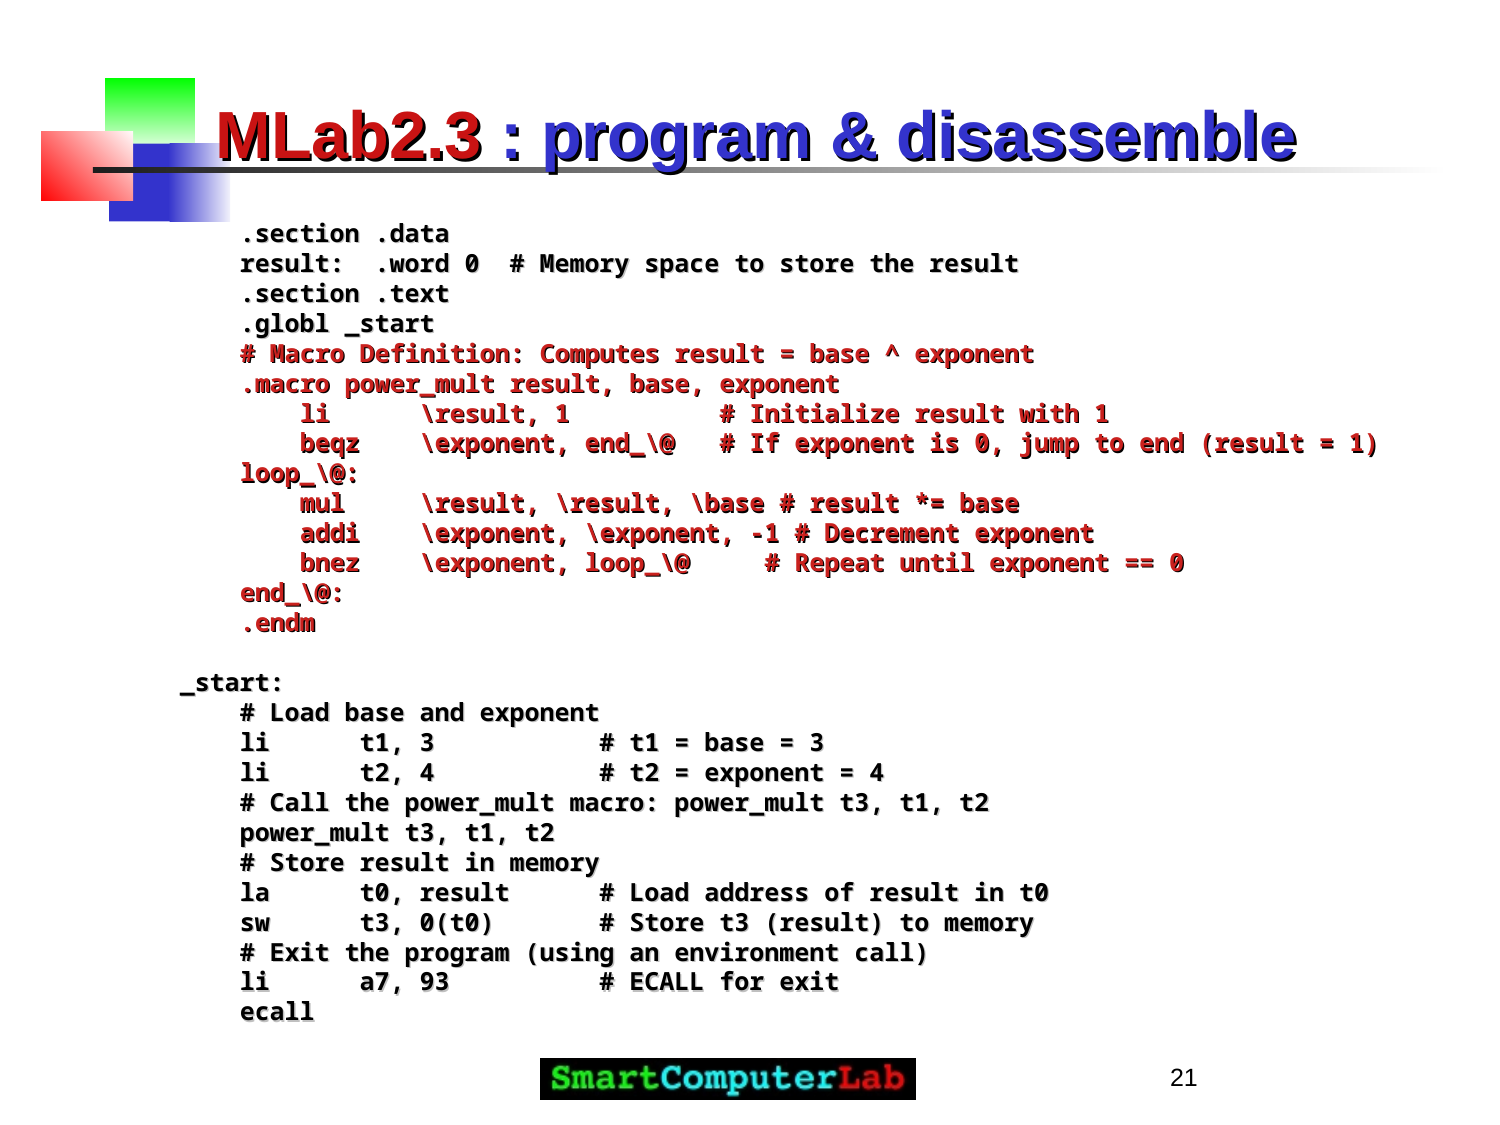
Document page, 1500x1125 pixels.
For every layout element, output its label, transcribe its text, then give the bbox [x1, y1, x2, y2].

picture [540, 1058, 916, 1100]
text_box .section .data result: .word 0 # Memory space to store the result .section .text .globl _start # Macro Definition: Computes result = base ^ exponent .macro power_mult result, base, exponent li \result, 1 # Initialize result with 1 beqz \exponent, end_\@ # If exponent is 0, jump to end (result = 1) loop_\@: mul \result, \result, \base # result *= base addi \exponent, \exponent, -1 # Decrement exponent bnez \exponent, loop_\@ # Repeat until exponent == 0 end_\@: .endm _start: # Load base and exponent li t1, 3 # t1 = base = 3 li t2, 4 # t2 = exponent = 4 # Call the power_mult macro: power_mult t3, t1, t2 power_mult t3, t1, t2 # Store result in memory la t0, result # Load address of result in t0 sw t3, 0(t0) # Store t3 (result) to memory # Exit the program (using an environment call) li a7, 93 # ECALL for exit ecall [165, 210, 1396, 1035]
title MLab2.3 : program & disassemble [200, 84, 1486, 180]
